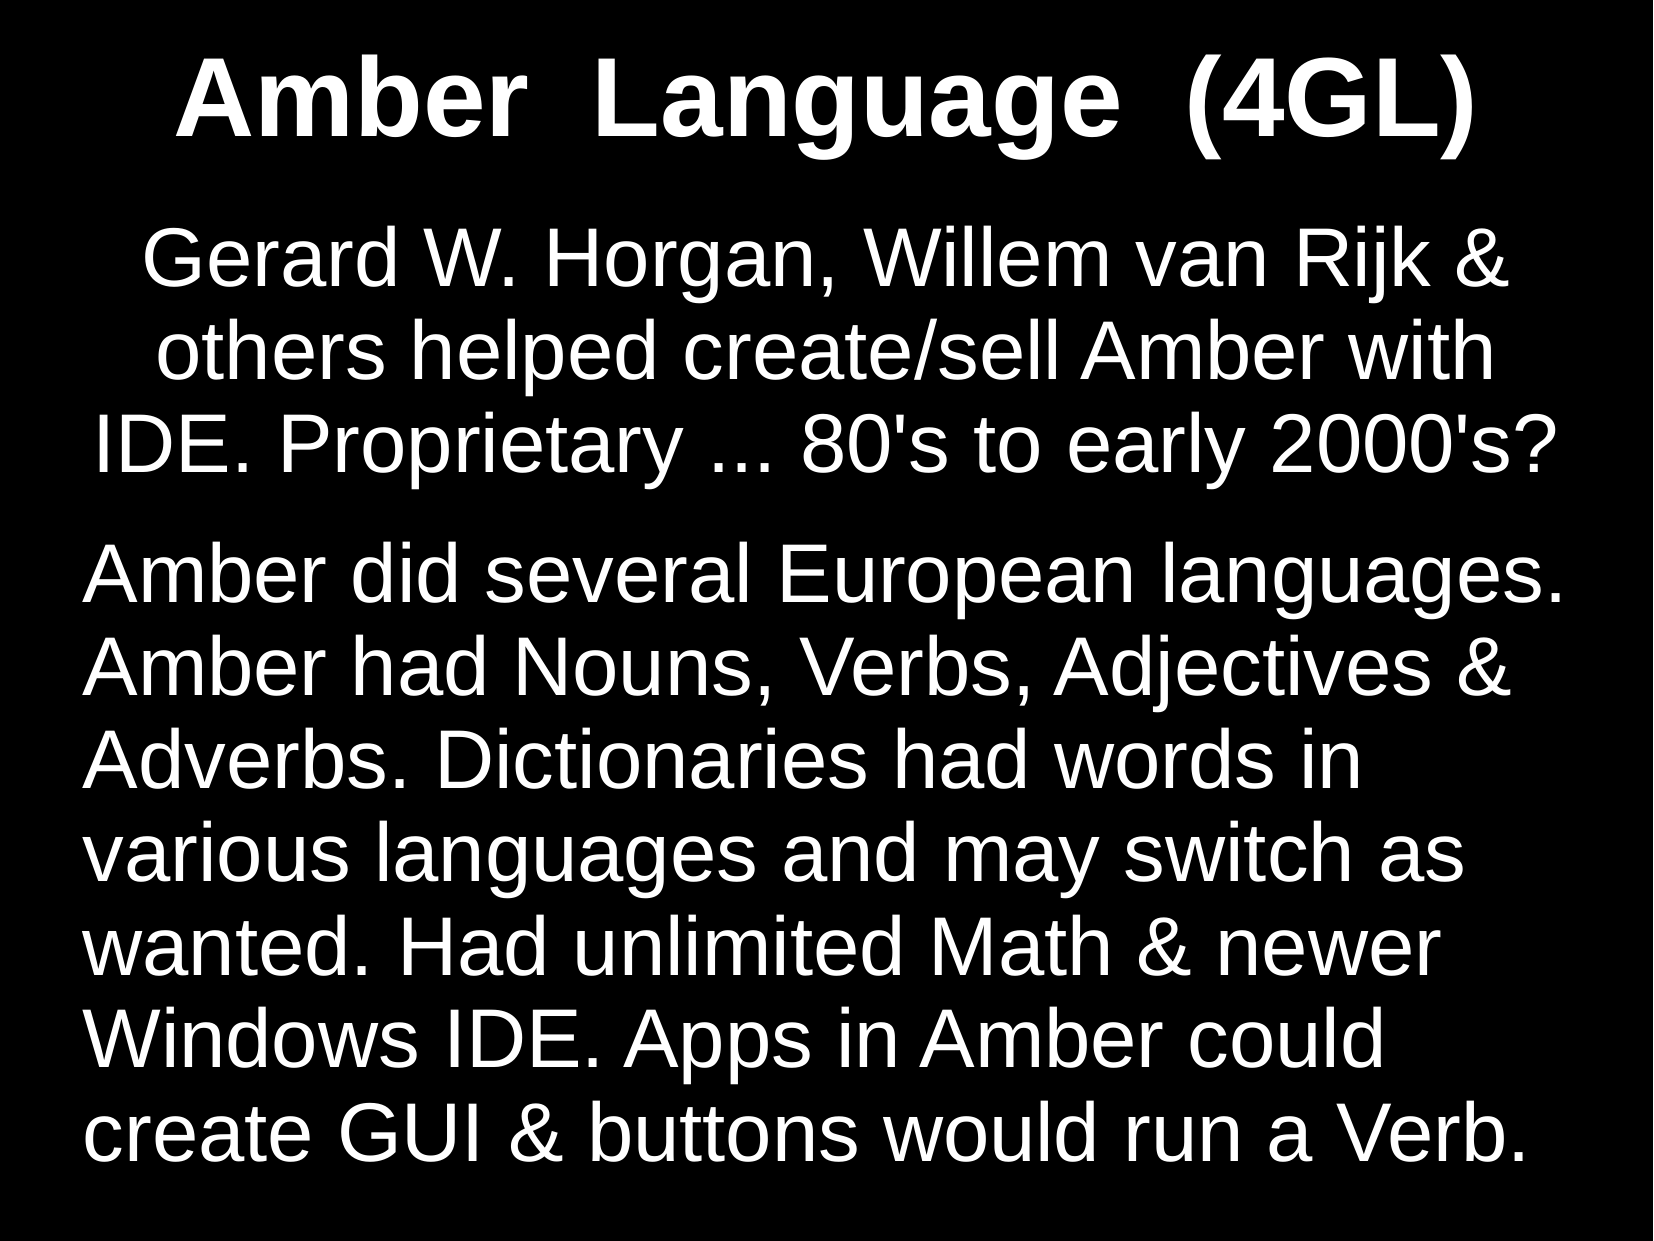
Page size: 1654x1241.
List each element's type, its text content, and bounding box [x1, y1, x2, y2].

subtitle Gerard W. Horgan, Willem van Rijk & others helped create/sell Amber with IDE. Proprietary ... 80's to early 2000's? Amber did several European languages. Amber had Nouns, Verbs, Adjectives & Adverbs. Dictionaries had words in various languages and may switch as wanted. Had unlimited Math & newer Windows IDE. Apps in Amber could create GUI & buttons would run a Verb. [82, 0, 1571, 1241]
